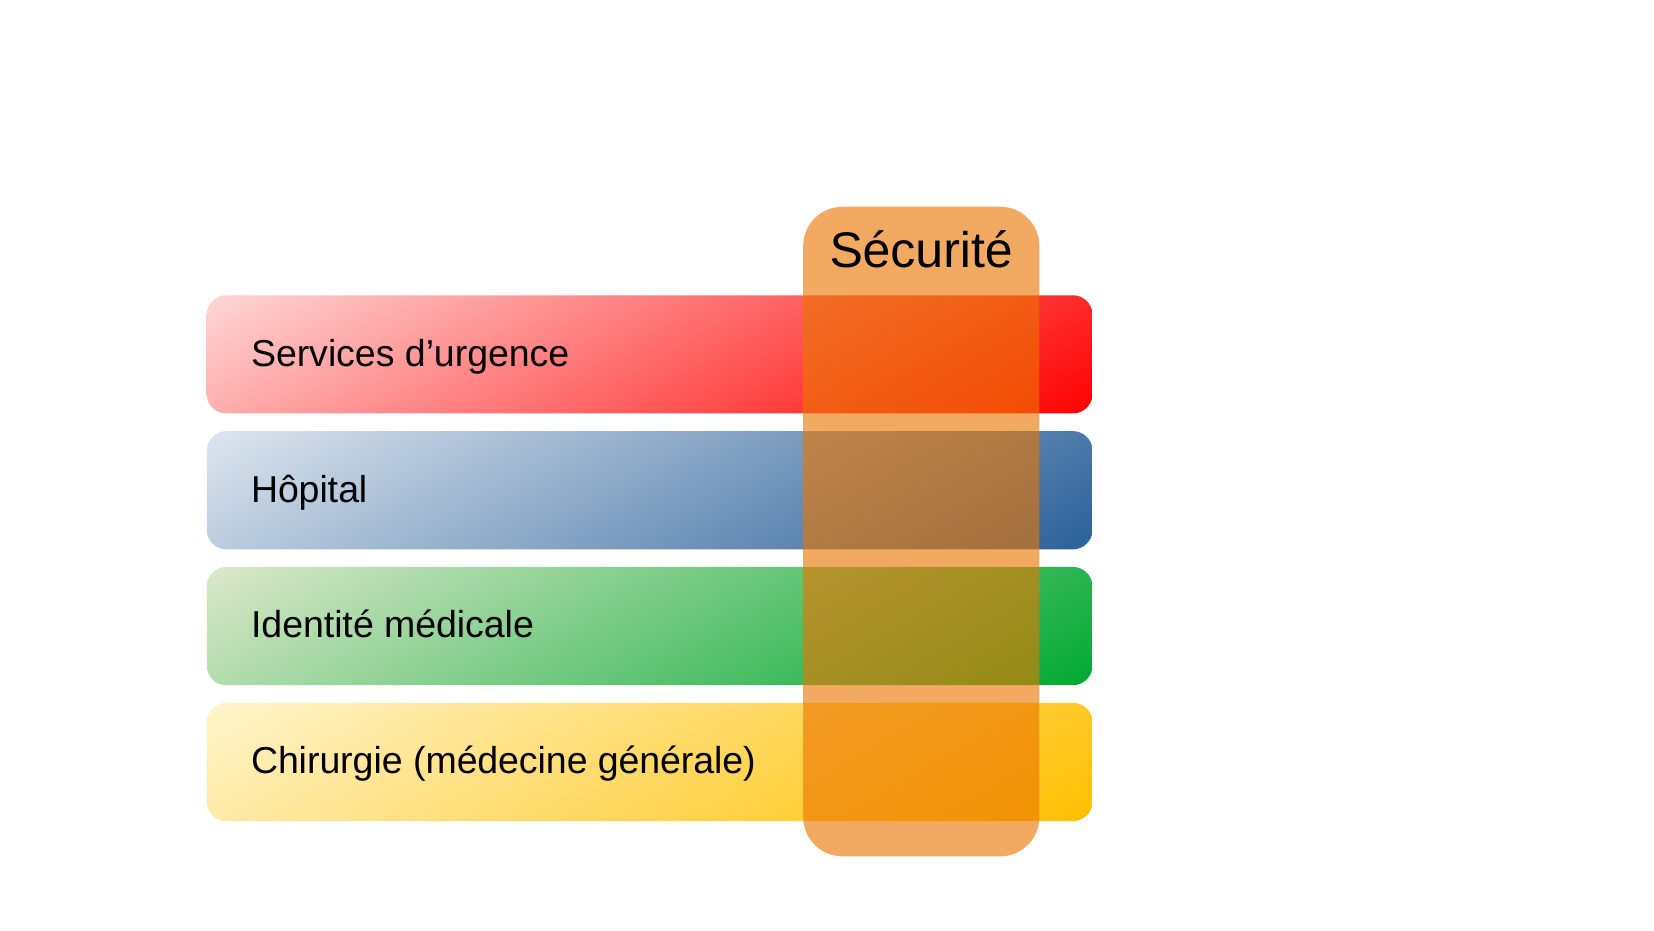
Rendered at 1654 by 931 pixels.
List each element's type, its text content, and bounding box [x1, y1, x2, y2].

text_box Hôpital [236, 460, 591, 518]
text_box Services d’urgence [236, 324, 591, 382]
text_box Sécurité [803, 214, 1040, 286]
text_box Chirurgie (médecine générale) [236, 732, 916, 874]
text_box [819, 206, 1023, 214]
text_box [206, 286, 1093, 857]
text_box Identité médicale [236, 596, 591, 654]
